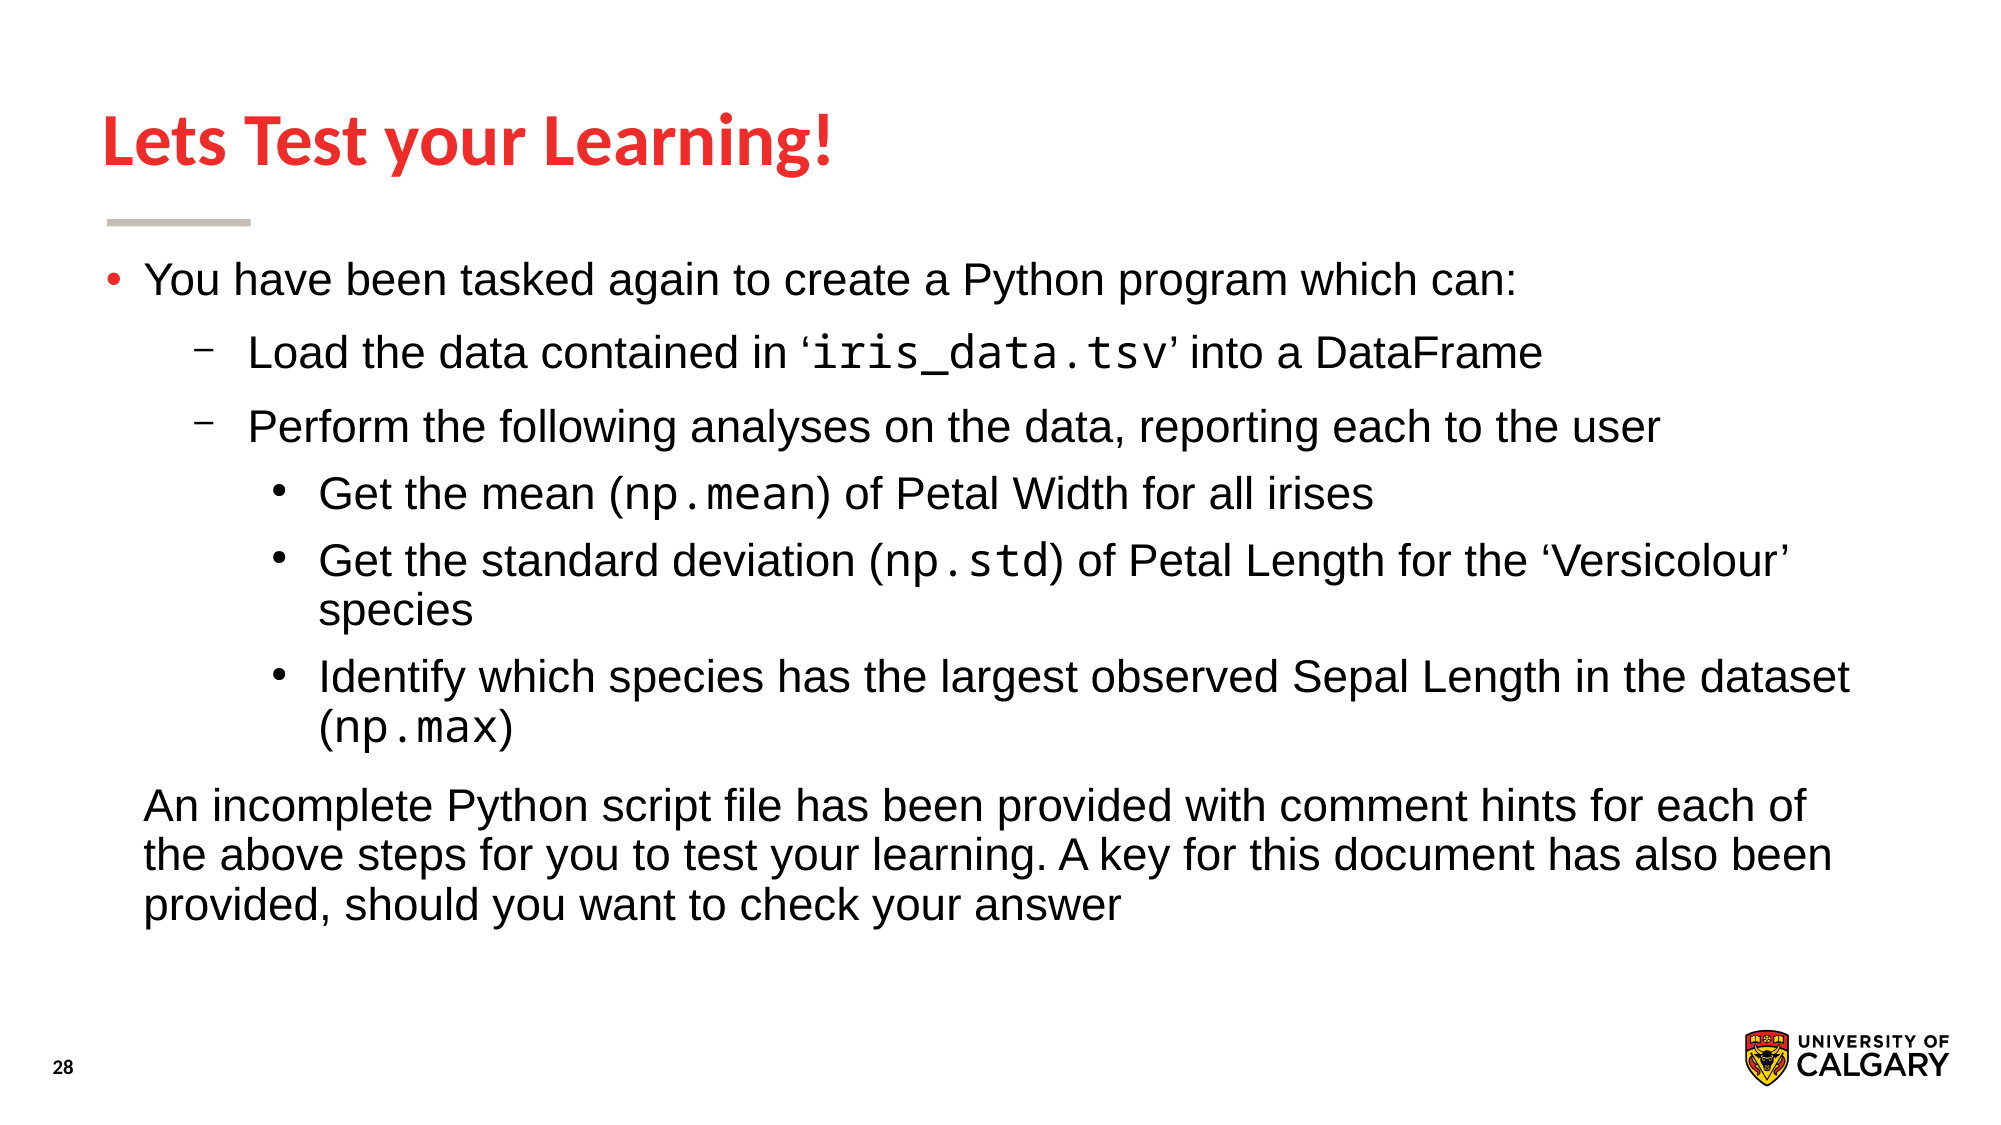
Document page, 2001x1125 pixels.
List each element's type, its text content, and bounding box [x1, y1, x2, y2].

picture [1722, 1012, 1972, 1099]
title Lets Test your Learning! [87, 60, 1774, 222]
list You have been tasked again to create a Python program which can: Load the data contained in ‘iris_data.tsv’ into a DataFrame Perform the following analyses on the data, reporting each to the user Get the mean (np.mean) of Petal Width for all irises Get the standard deviation (np.std) of Petal Length for the ‘Versicolour’ species Identify which species has the largest observed Sepal Length in the dataset (np.max) An incomplete Python script file has been provided with comment hints for each of the above steps for you to test your learning. A key for this document has also been provided, should you want to check your answer [91, 249, 1892, 959]
